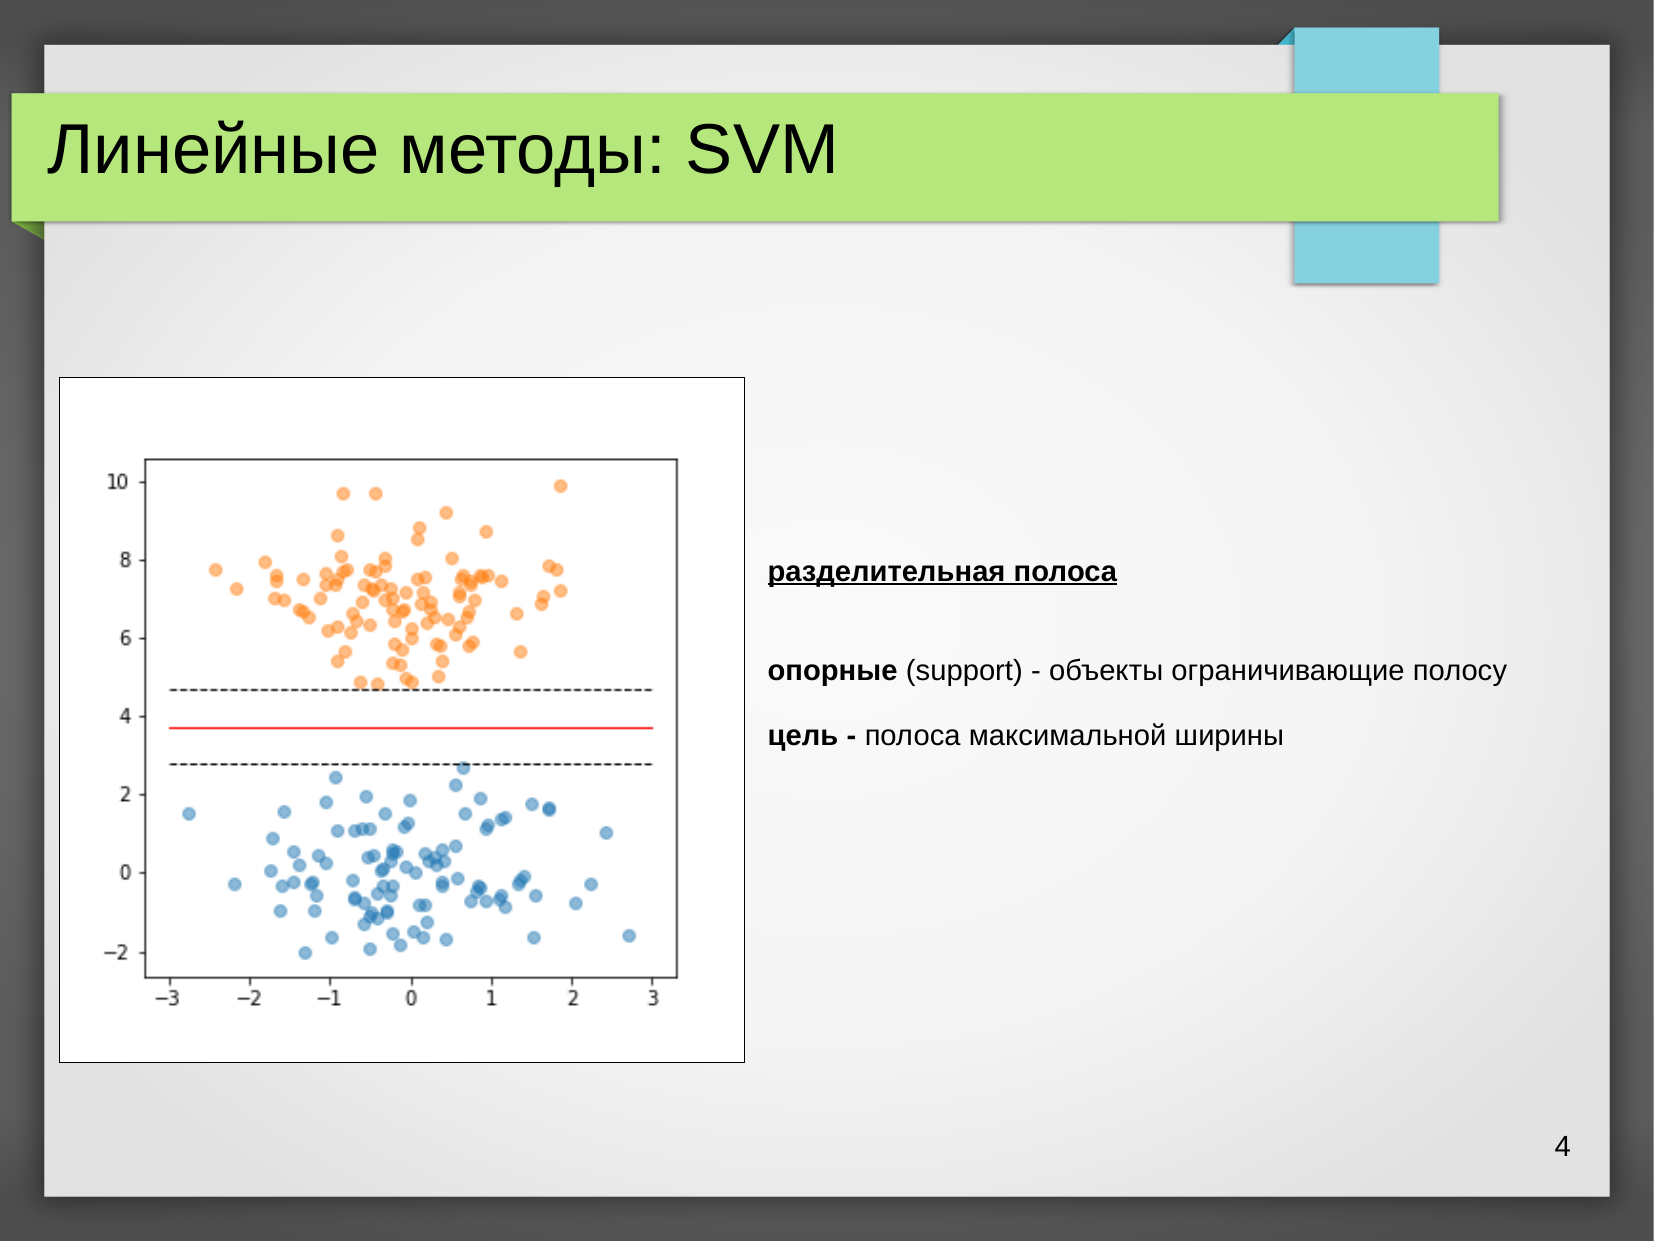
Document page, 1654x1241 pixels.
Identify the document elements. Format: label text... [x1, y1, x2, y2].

text_box разделительная полоса опорные (support) - объекты ограничивающие полосу цель - полоса максимальной ширины [767, 555, 1583, 969]
picture [0, 0, 1654, 1241]
title Линейные методы: SVM [47, 109, 1501, 189]
